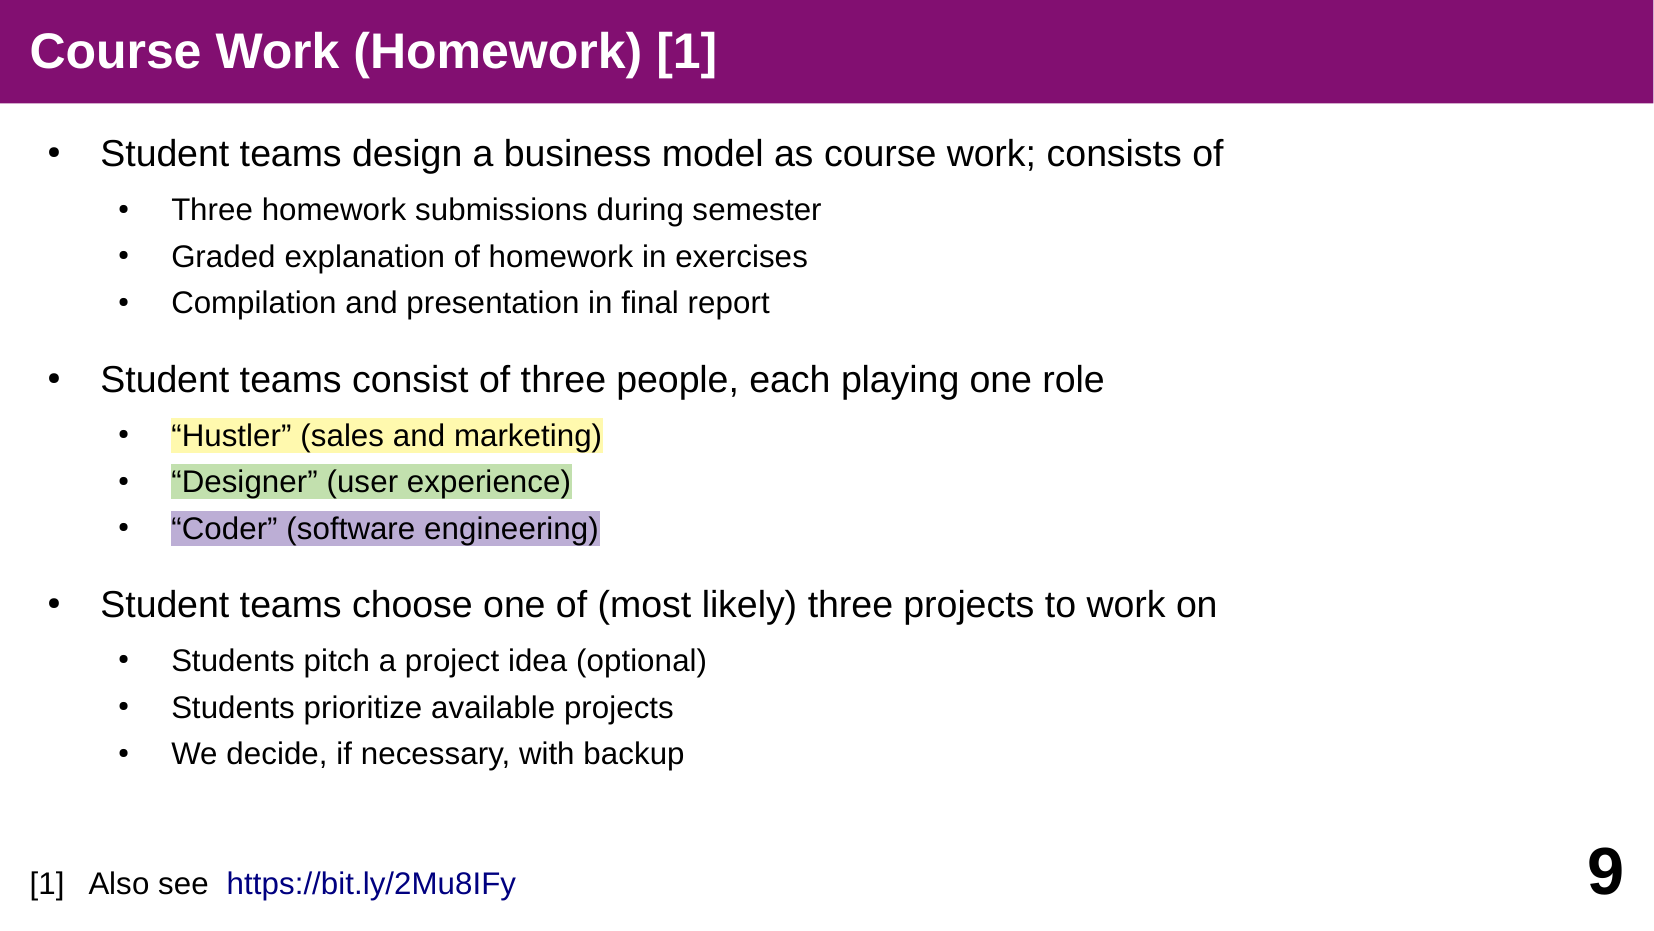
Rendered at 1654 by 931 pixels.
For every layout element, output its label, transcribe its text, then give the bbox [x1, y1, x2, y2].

text_box [1] Also see https://bit.ly/2Mu8IFy [0, 812, 1536, 931]
title Course Work (Homework) [1] [0, 0, 1654, 104]
list Student teams design a business model as course work; consists of Three homework submissions during semester Graded explanation of homework in exercises Compilation and presentation in final report Student teams consist of three people, each playing one role “Hustler” (sales and marketing) “Designer” (user experience) “Coder” (software engineering) Student teams choose one of (most likely) three projects to work on Students pitch a project idea (optional) Students prioritize available projects We decide, if necessary, with backup [29, 132, 1625, 813]
